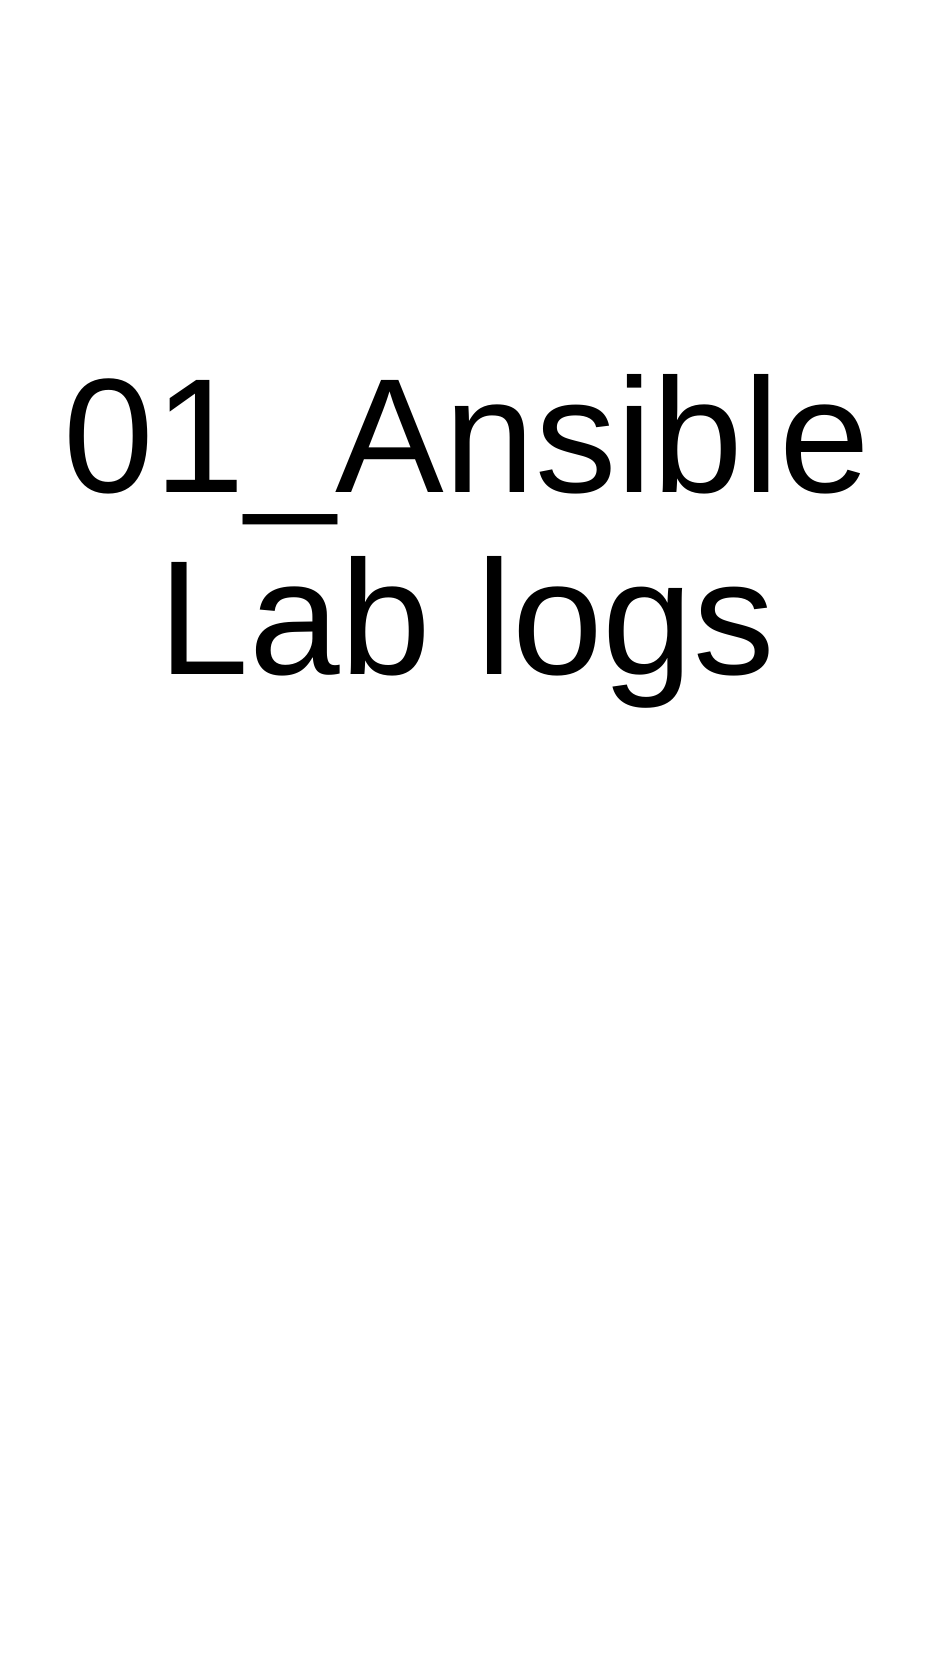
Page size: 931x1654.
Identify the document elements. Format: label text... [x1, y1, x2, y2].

title 01_Ansible Lab logs [48, 344, 886, 709]
